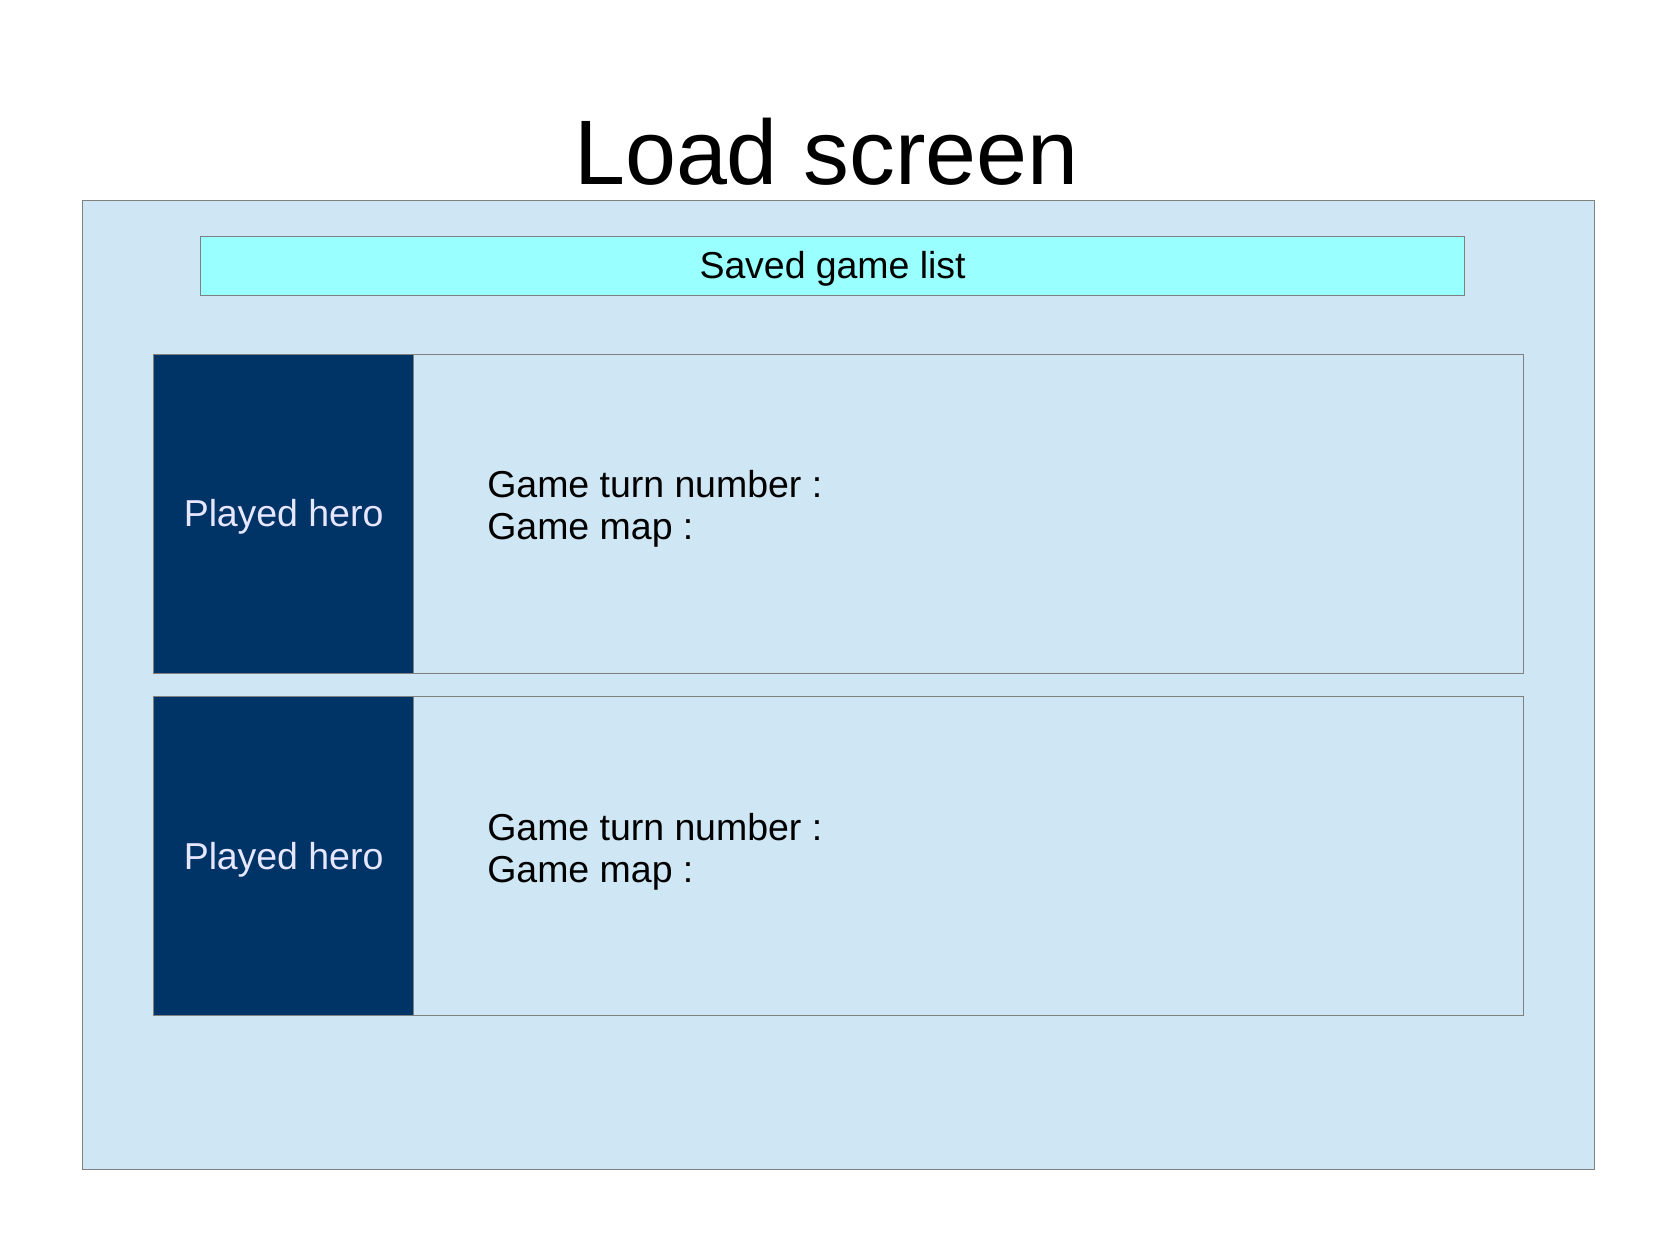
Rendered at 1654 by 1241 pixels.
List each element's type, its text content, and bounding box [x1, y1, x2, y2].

title Load screen [82, 49, 1571, 200]
text_box Saved game list [200, 236, 1465, 296]
text_box Game turn number : Game map : [472, 798, 1477, 898]
text_box Game turn number : Game map : [472, 456, 1477, 556]
text_box Played hero [153, 354, 414, 674]
text_box Played hero [153, 696, 414, 1016]
text_box [82, 200, 1595, 1170]
